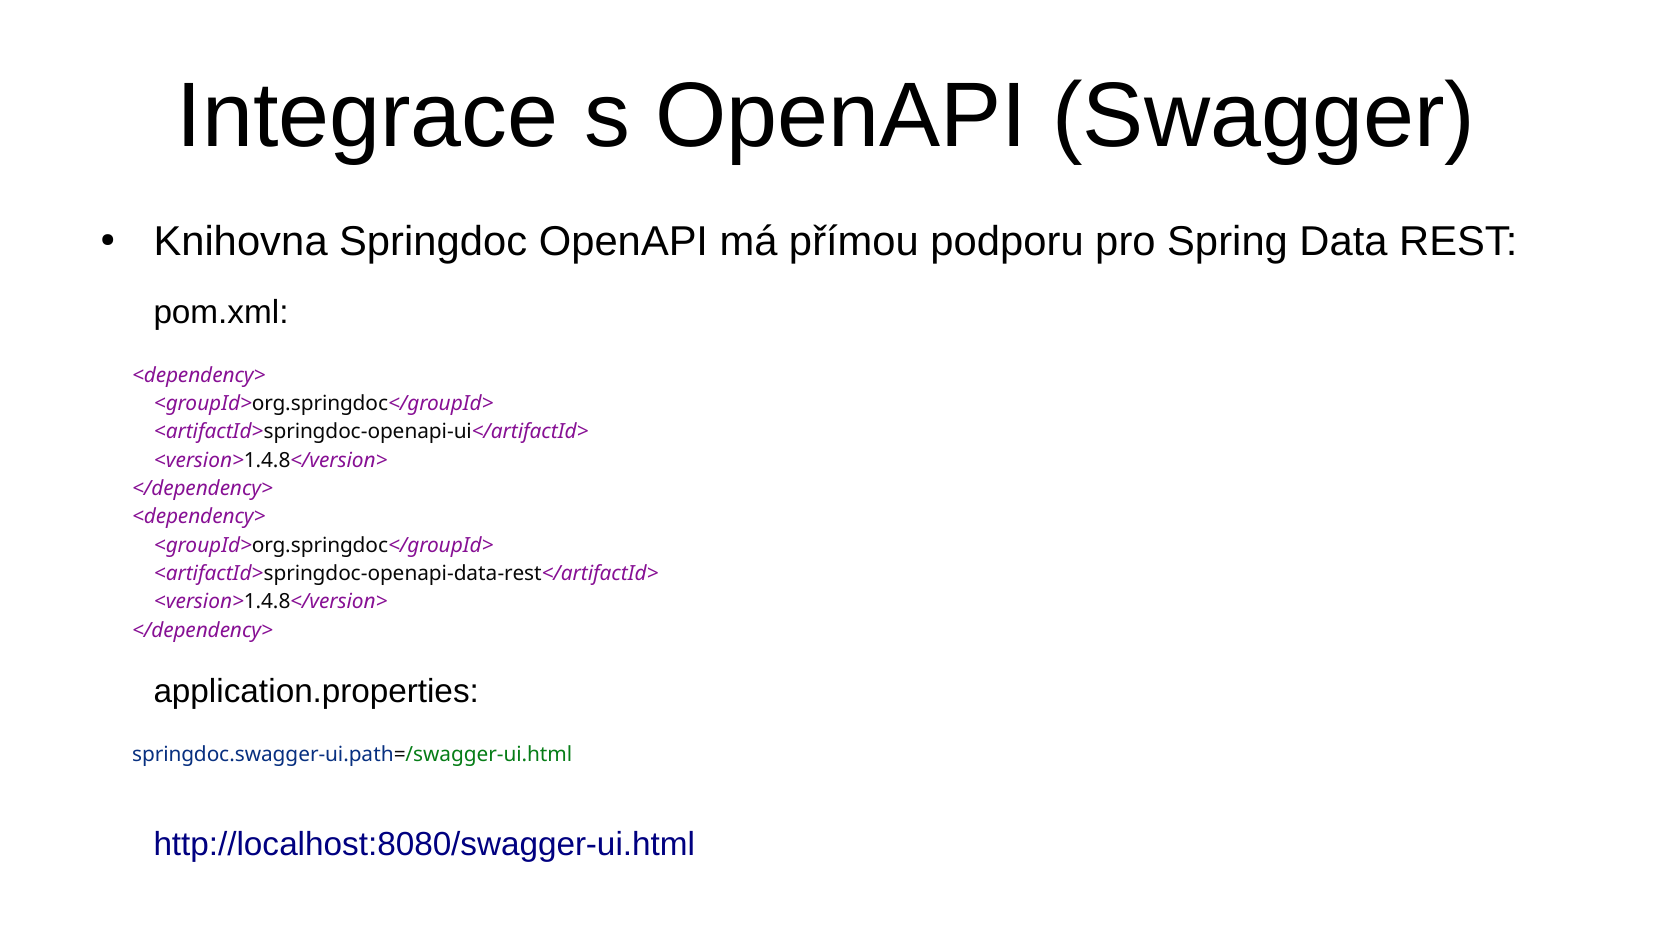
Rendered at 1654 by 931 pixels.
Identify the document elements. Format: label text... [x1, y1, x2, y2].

title Integrace s OpenAPI (Swagger) [82, 37, 1571, 193]
list Knihovna Springdoc OpenAPI má přímou podporu pro Spring Data REST: pom.xml: <dependency> <groupId>org.springdoc</groupId> <artifactId>springdoc-openapi-ui</artifactId> <version>1.4.8</version> </dependency> <dependency> <groupId>org.springdoc</groupId> <artifactId>springdoc-openapi-data-rest</artifactId> <version>1.4.8</version> </dependency> application.properties: springdoc.swagger-ui.path=/swagger-ui.html http://localhost:8080/swagger-ui.html [82, 217, 1571, 901]
